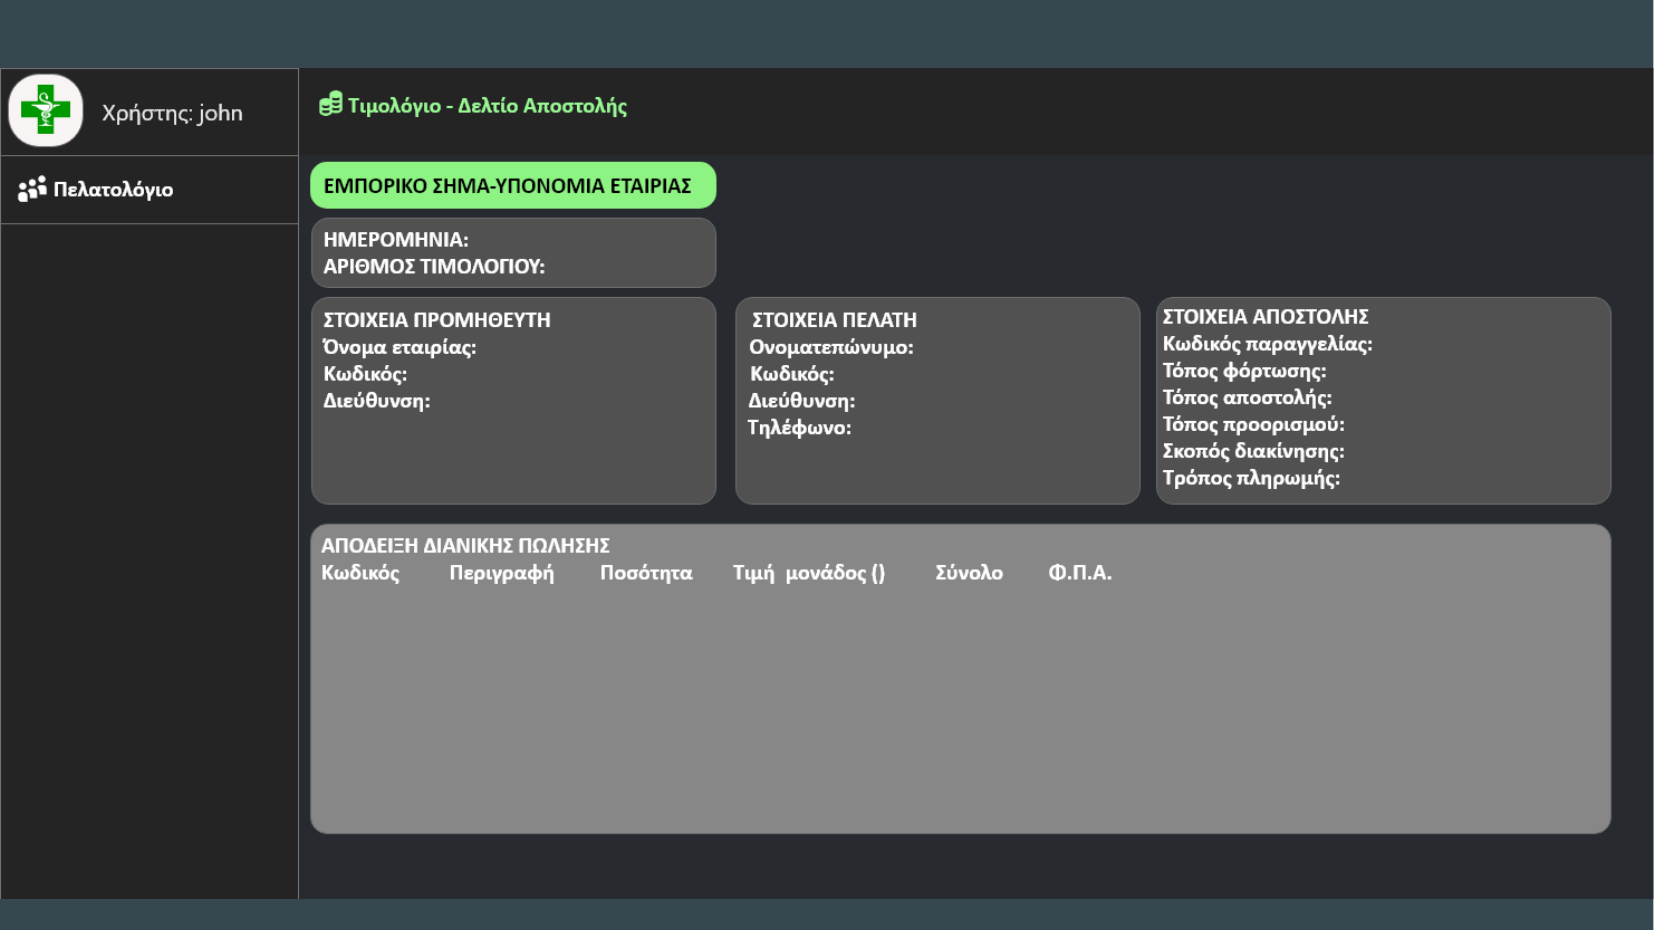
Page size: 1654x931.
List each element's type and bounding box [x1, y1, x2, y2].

picture [0, 68, 1654, 899]
